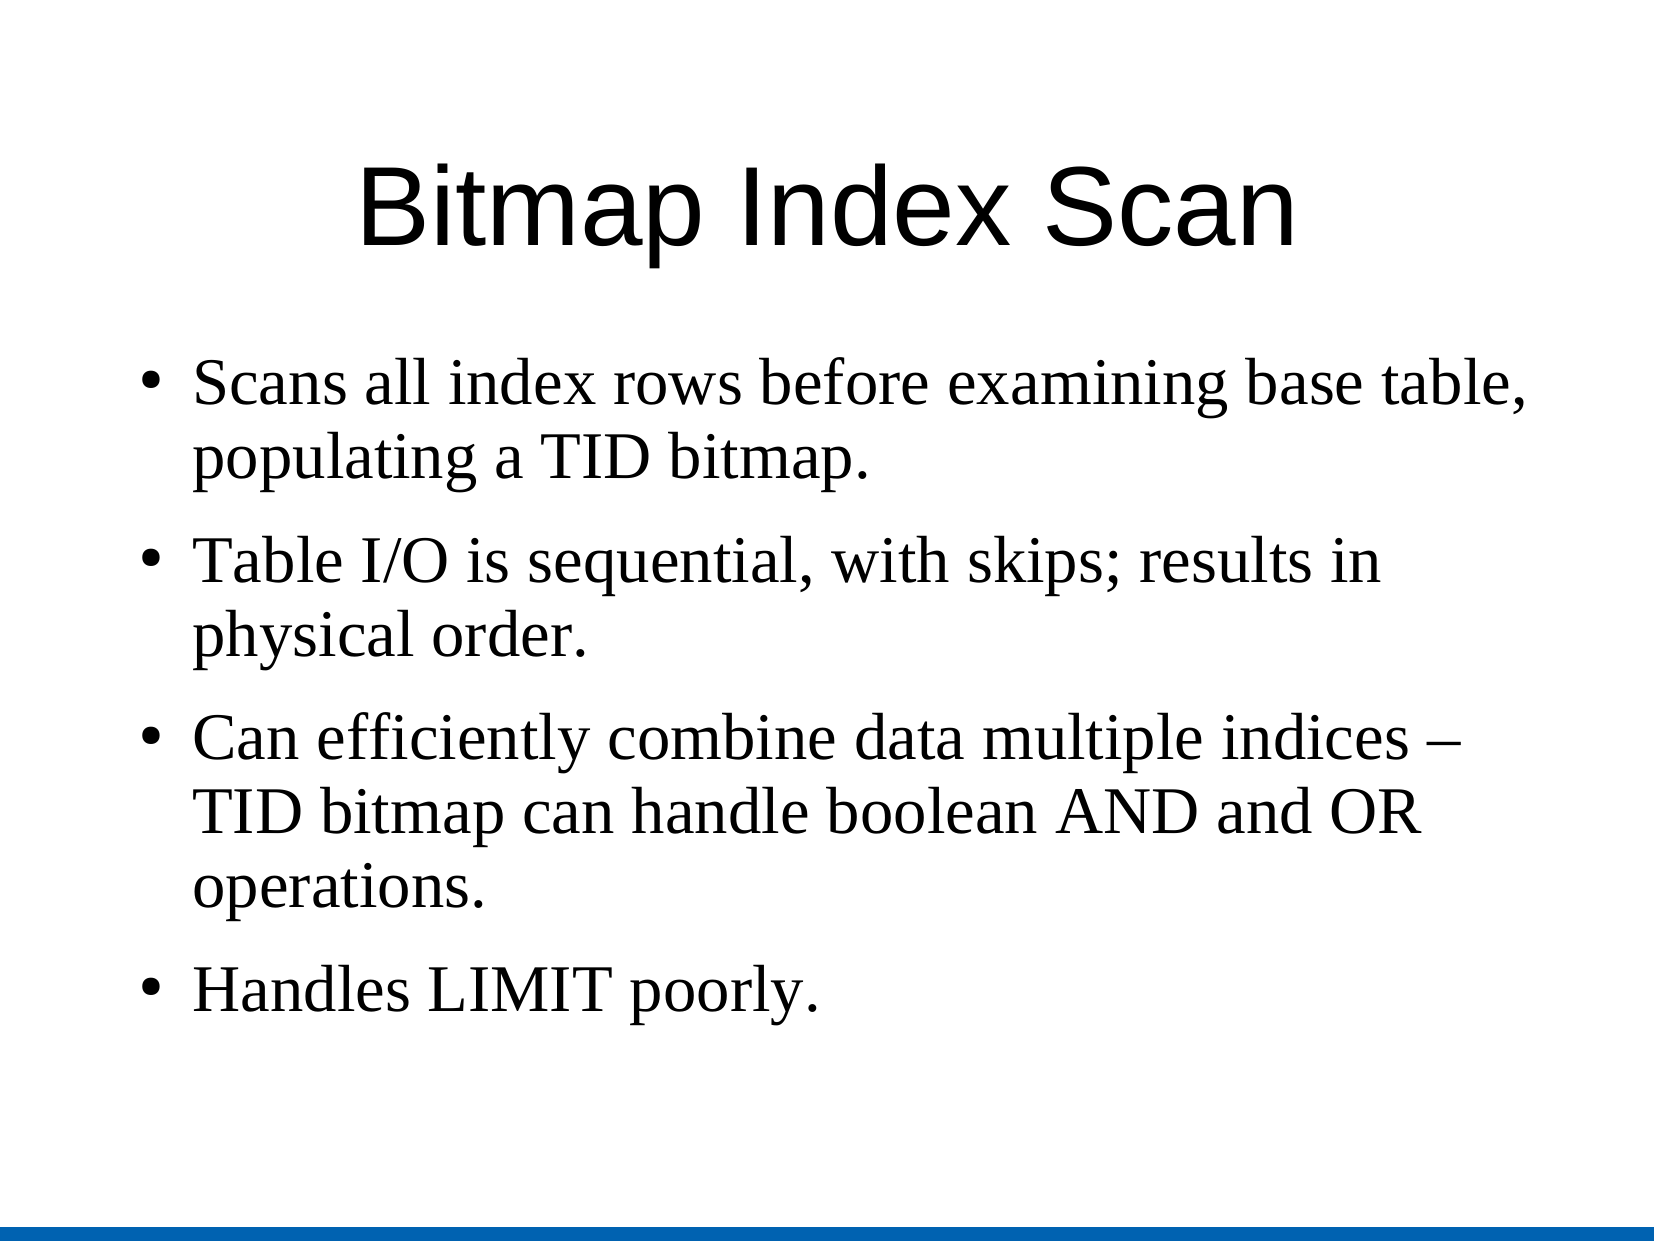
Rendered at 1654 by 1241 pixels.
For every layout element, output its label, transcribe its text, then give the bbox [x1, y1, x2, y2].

title Bitmap Index Scan [121, 102, 1533, 311]
list Scans all index rows before examining base table, populating a TID bitmap. Table I/O is sequential, with skips; results in physical order. Can efficiently combine data multiple indices – TID bitmap can handle boolean AND and OR operations. Handles LIMIT poorly. [121, 344, 1533, 1127]
